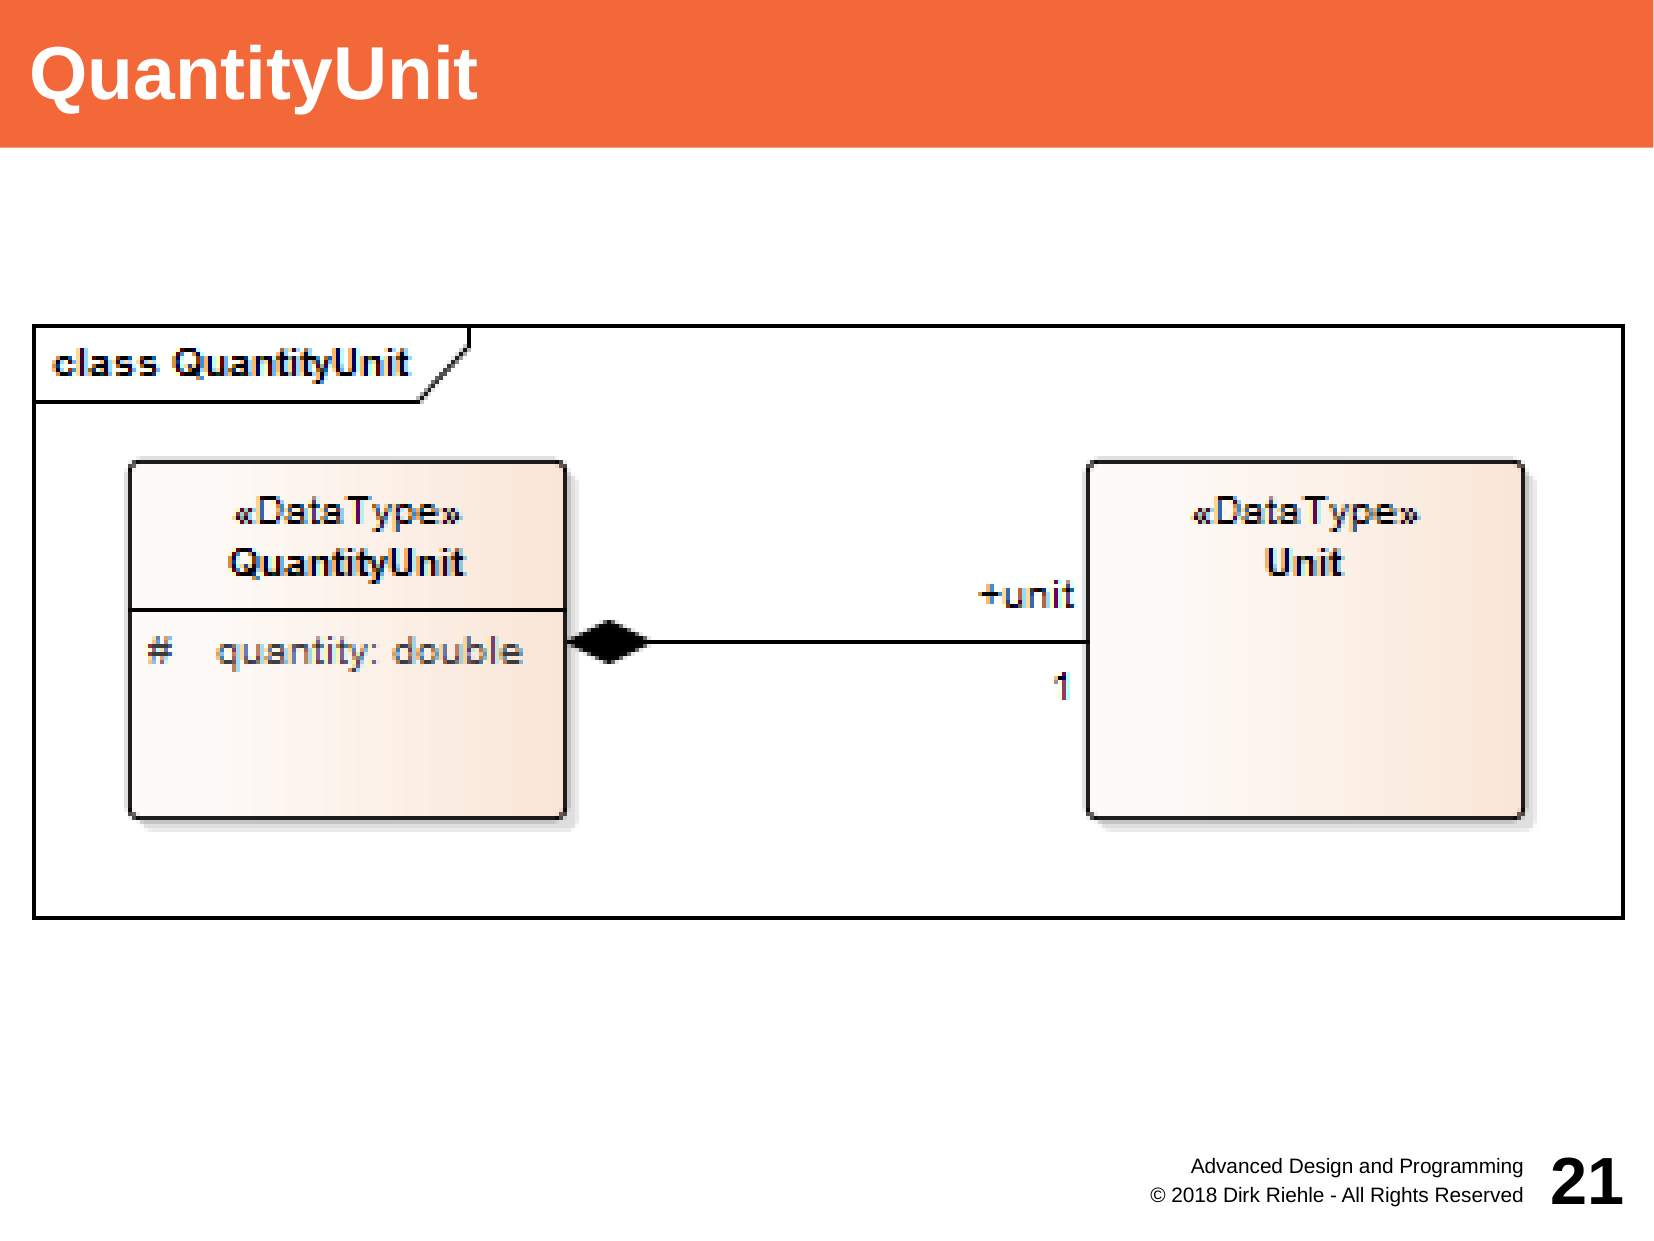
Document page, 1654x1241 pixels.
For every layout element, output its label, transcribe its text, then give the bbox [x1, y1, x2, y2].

picture [29, 320, 1625, 920]
title QuantityUnit [0, 0, 1654, 148]
